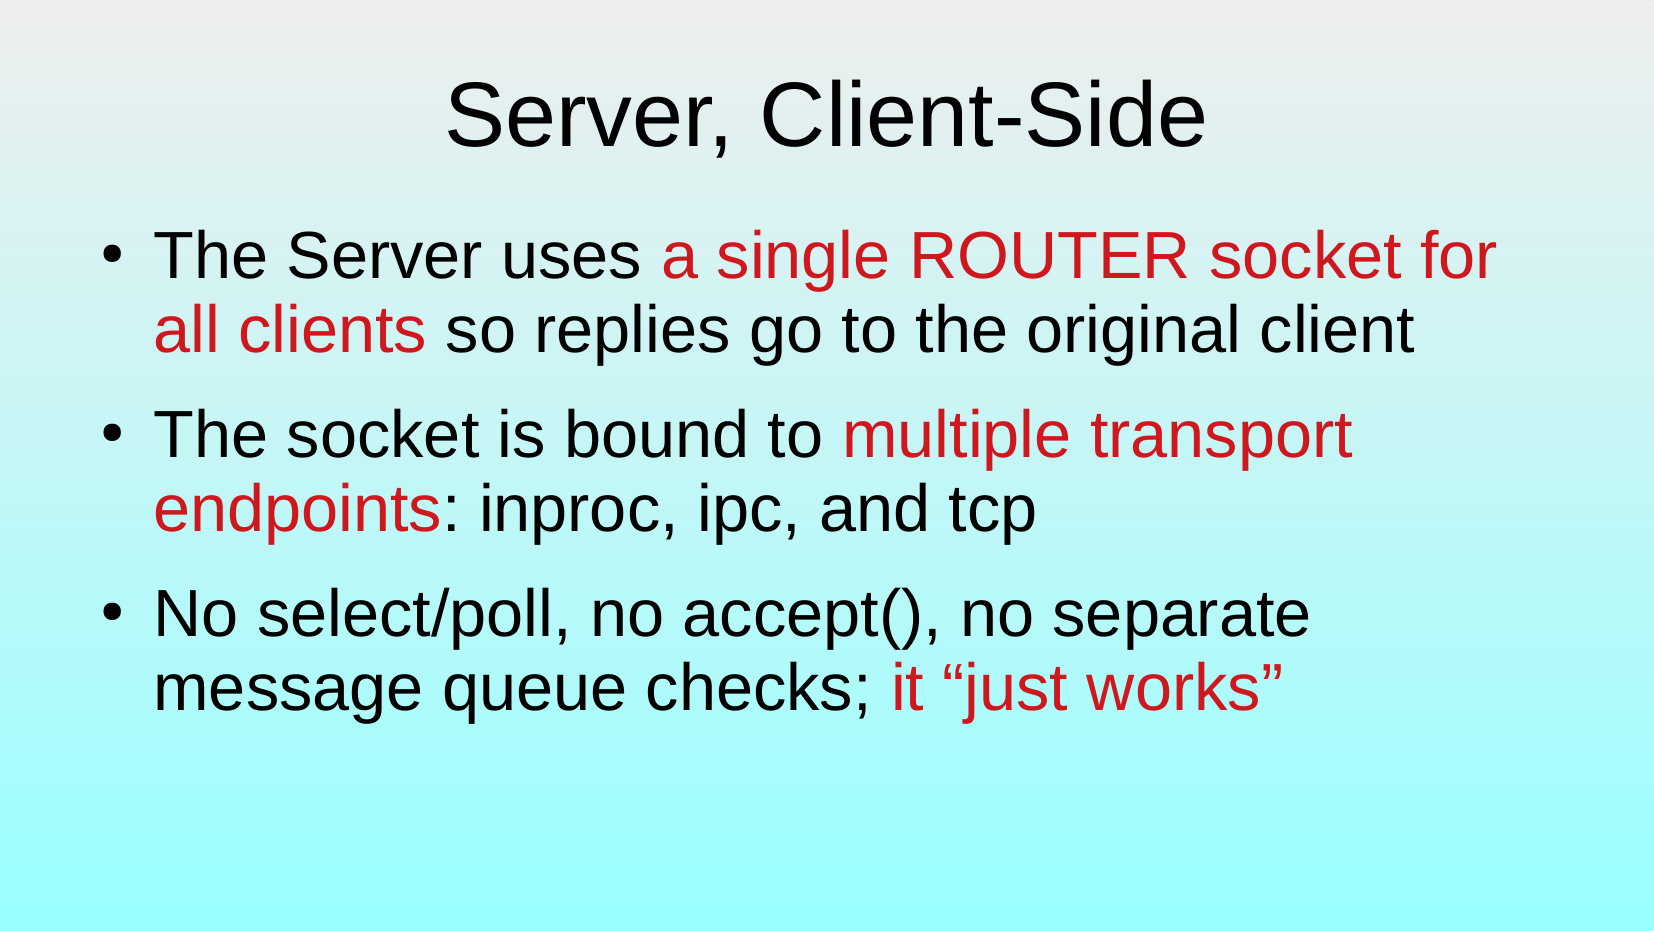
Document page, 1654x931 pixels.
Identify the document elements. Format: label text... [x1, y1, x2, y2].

list The Server uses a single ROUTER socket for all clients so replies go to the original client The socket is bound to multiple transport endpoints: inproc, ipc, and tcp No select/poll, no accept(), no separate message queue checks; it “just works” [82, 217, 1571, 758]
title Server, Client-Side [82, 37, 1571, 193]
